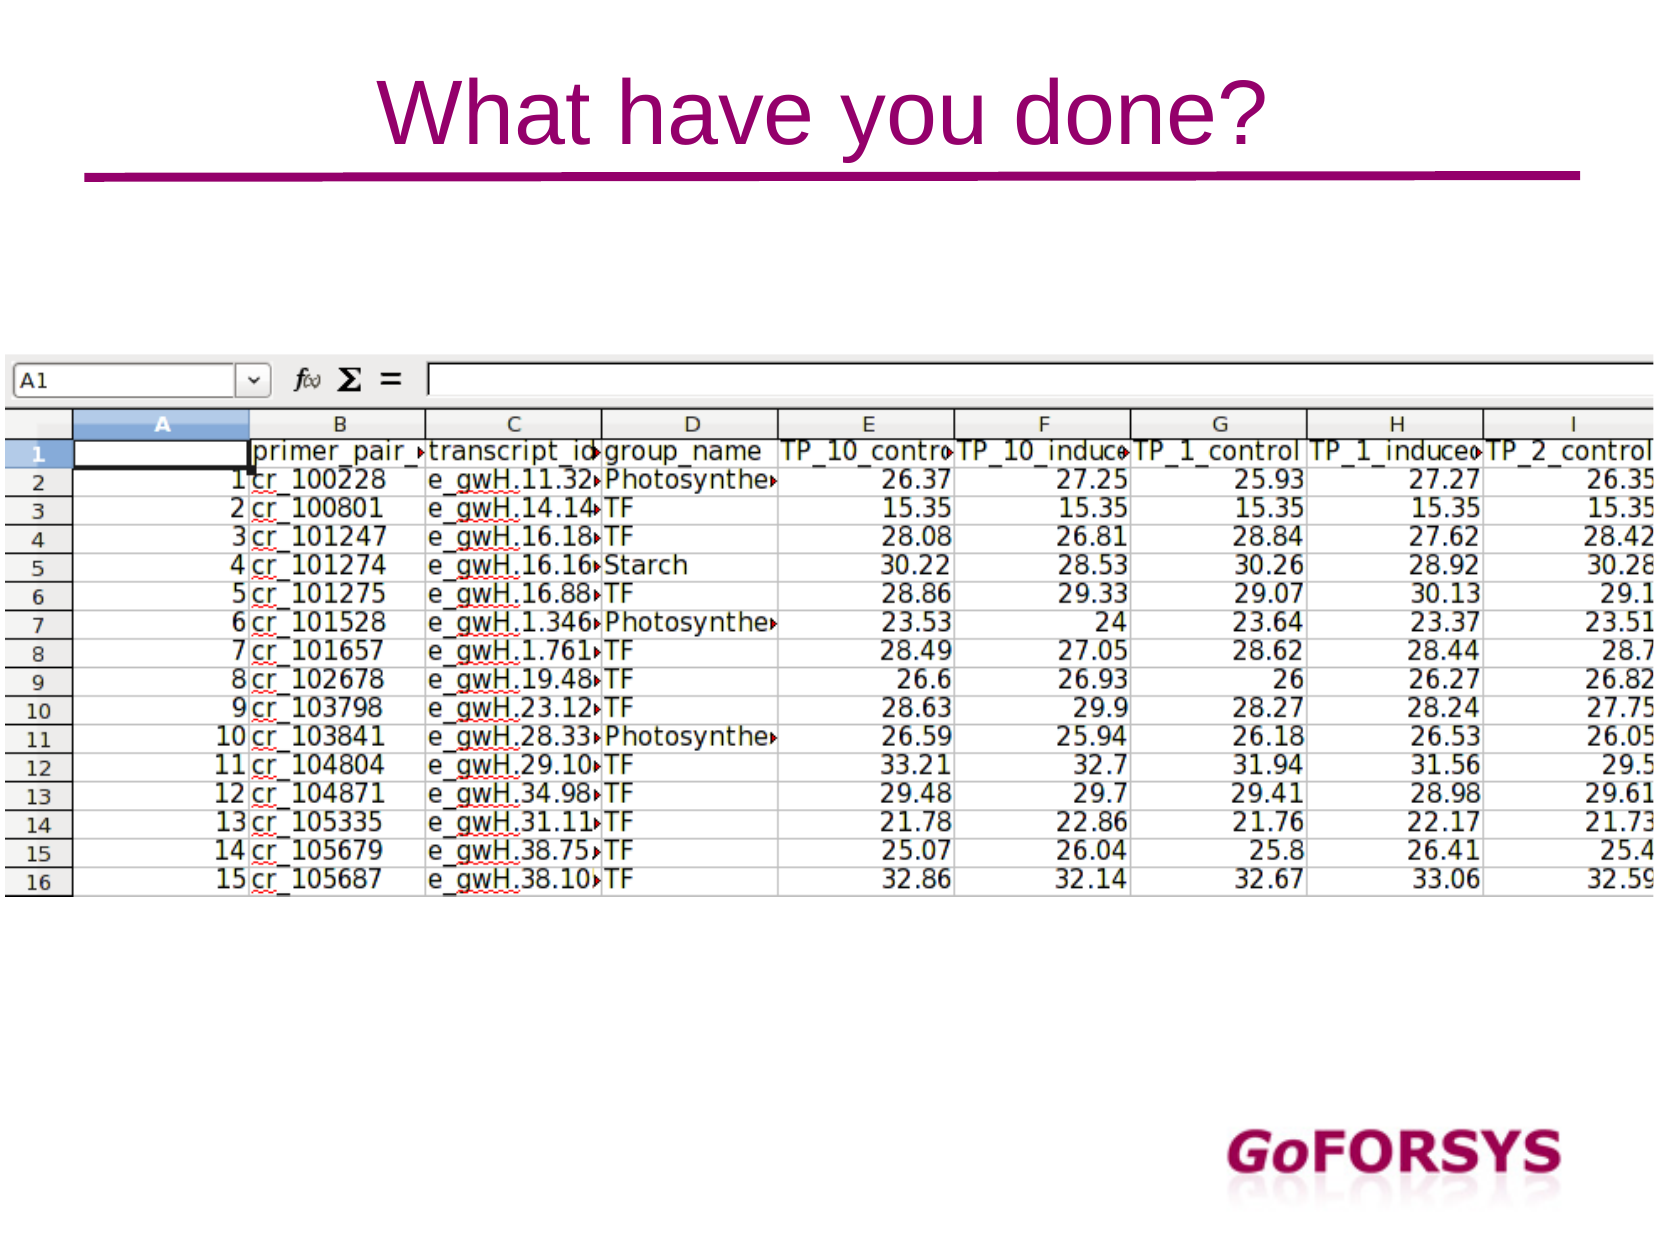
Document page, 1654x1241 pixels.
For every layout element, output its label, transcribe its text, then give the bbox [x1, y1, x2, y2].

picture [1211, 1115, 1574, 1241]
picture [5, 353, 1654, 897]
title What have you done? [75, 56, 1571, 170]
